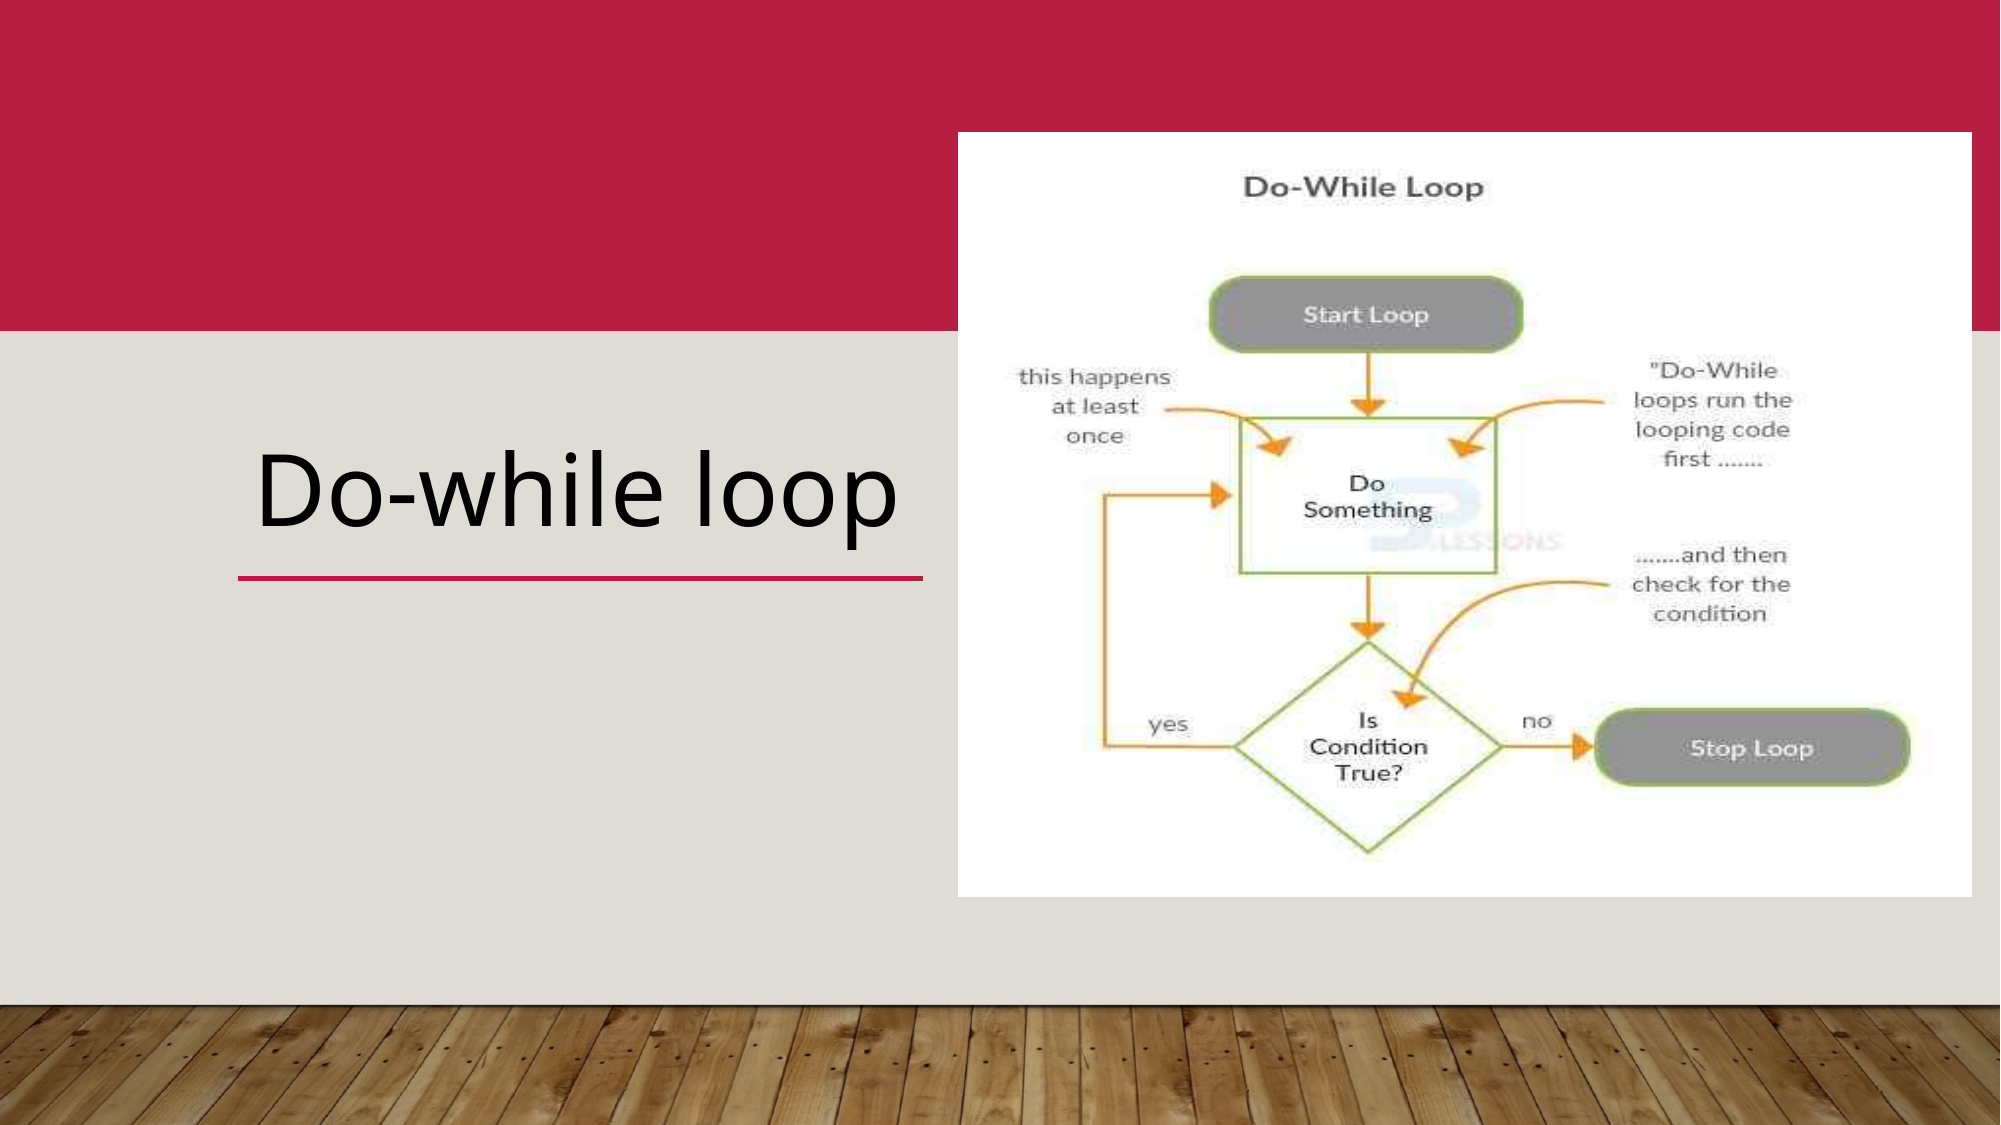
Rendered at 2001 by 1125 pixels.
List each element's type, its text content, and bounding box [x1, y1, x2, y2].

picture [0, 1005, 2000, 1125]
text_box [0, 0, 2000, 1005]
title Do-while loop [238, 157, 924, 549]
picture [958, 132, 1972, 897]
